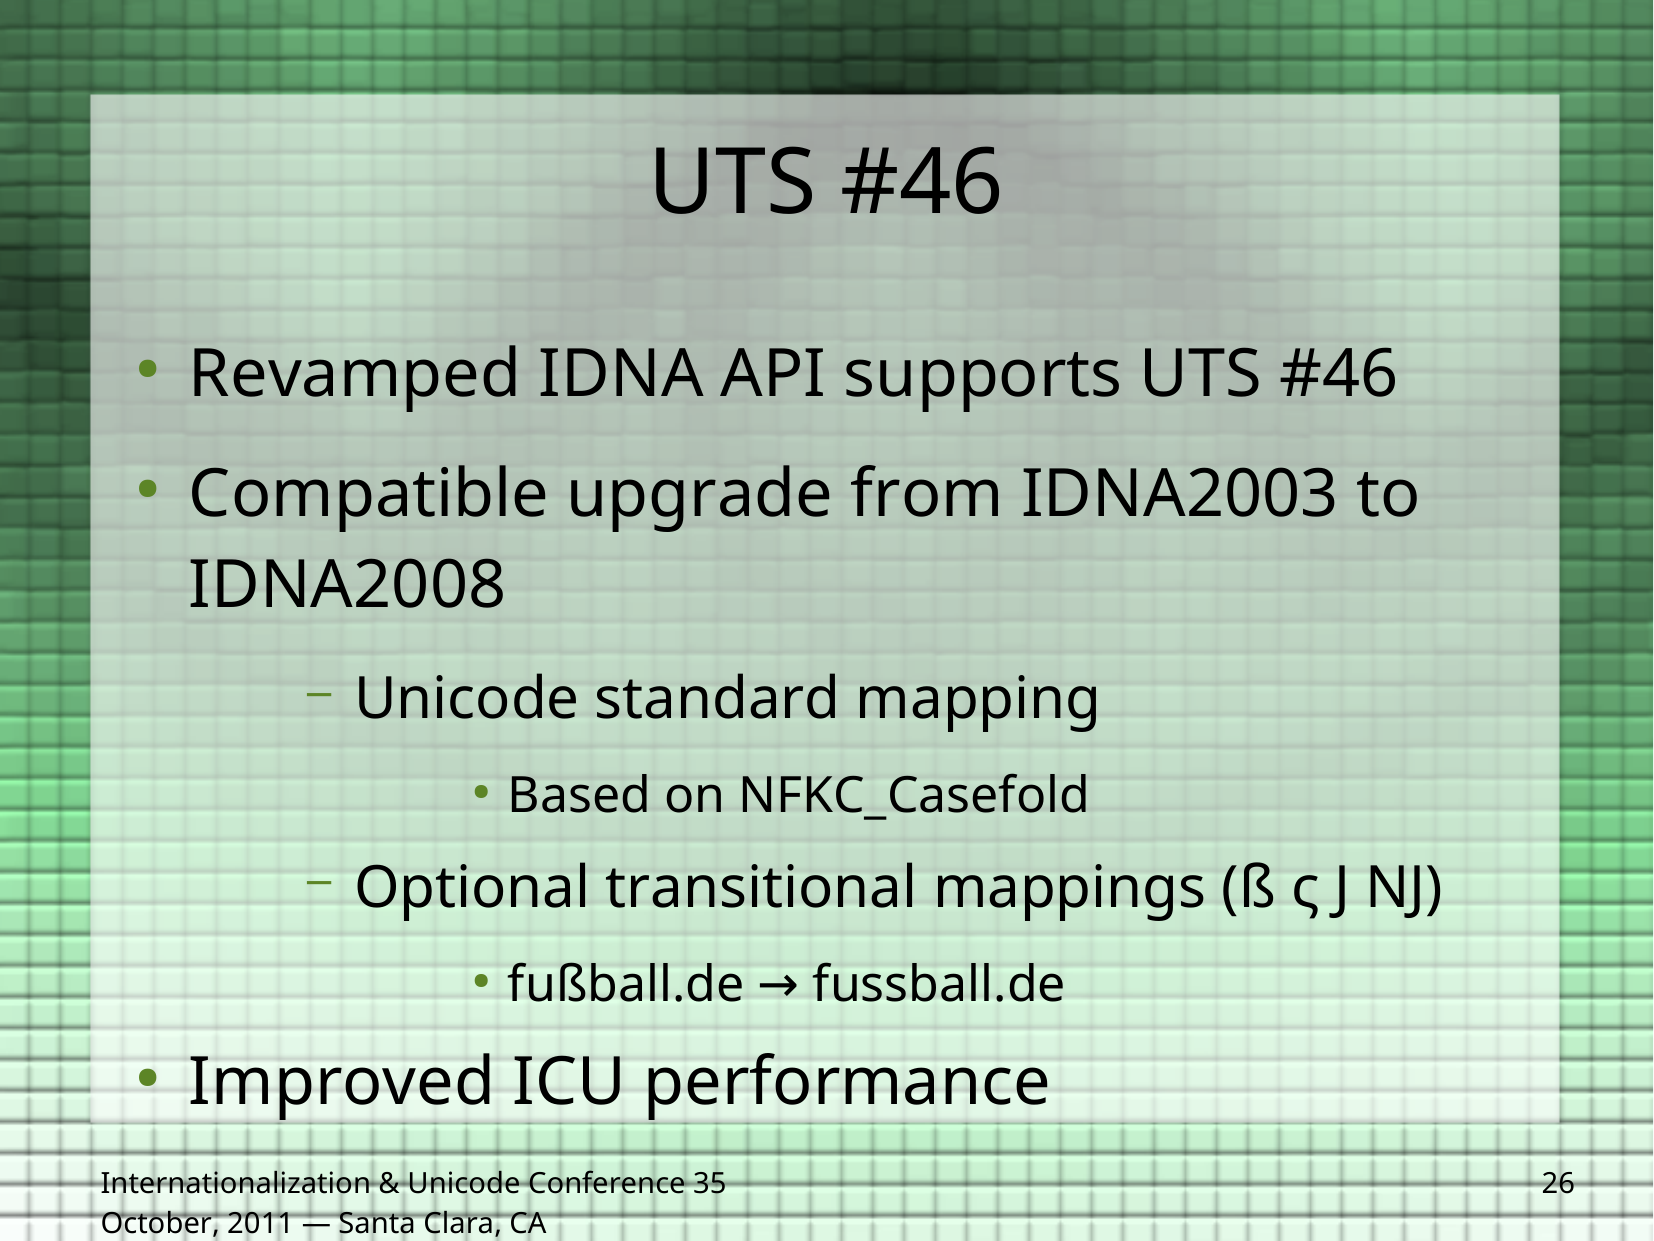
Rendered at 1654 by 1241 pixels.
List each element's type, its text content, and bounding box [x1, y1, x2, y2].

list Revamped IDNA API supports UTS #46 Compatible upgrade from IDNA2003 to IDNA2008 Unicode standard mapping Based on NFKC_Casefold Optional transitional mappings (ß ς J NJ) fußball.de → fussball.de Improved ICU performance [118, 324, 1535, 1093]
picture [0, 0, 1654, 1241]
title UTS #46 [88, 90, 1565, 266]
